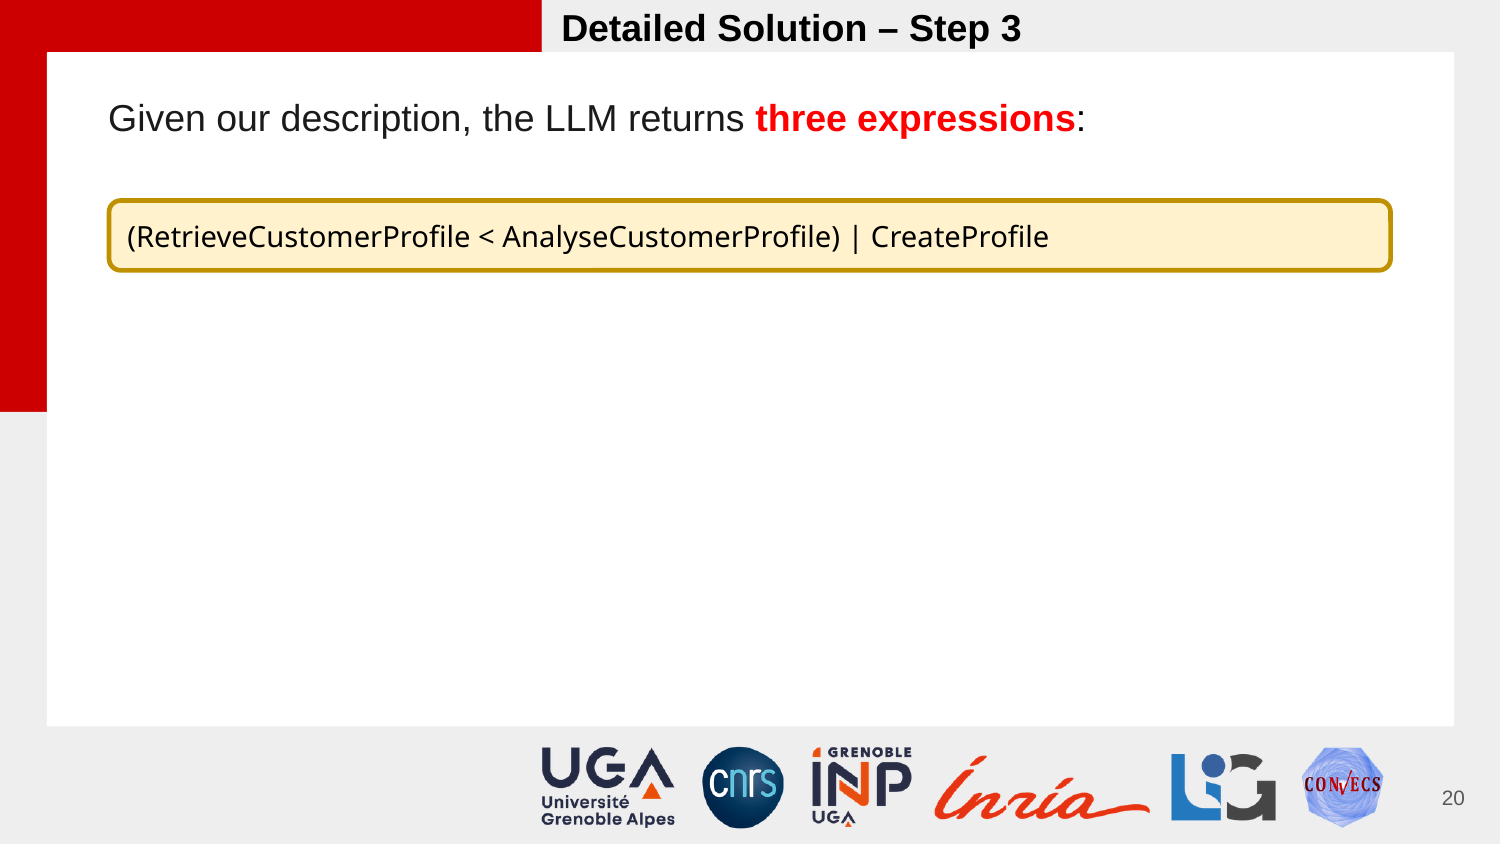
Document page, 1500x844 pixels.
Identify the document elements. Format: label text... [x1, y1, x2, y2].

text_box Given our description, the LLM returns three expressions: [93, 90, 1377, 146]
picture [0, 0, 1500, 844]
text_box Detailed Solution – Step 3 [546, 0, 1441, 55]
text_box (RetrieveCustomerProfile < AnalyseCustomerProfile) | CreateProfile [109, 200, 1391, 271]
slide_number <numéro> [1389, 764, 1480, 830]
